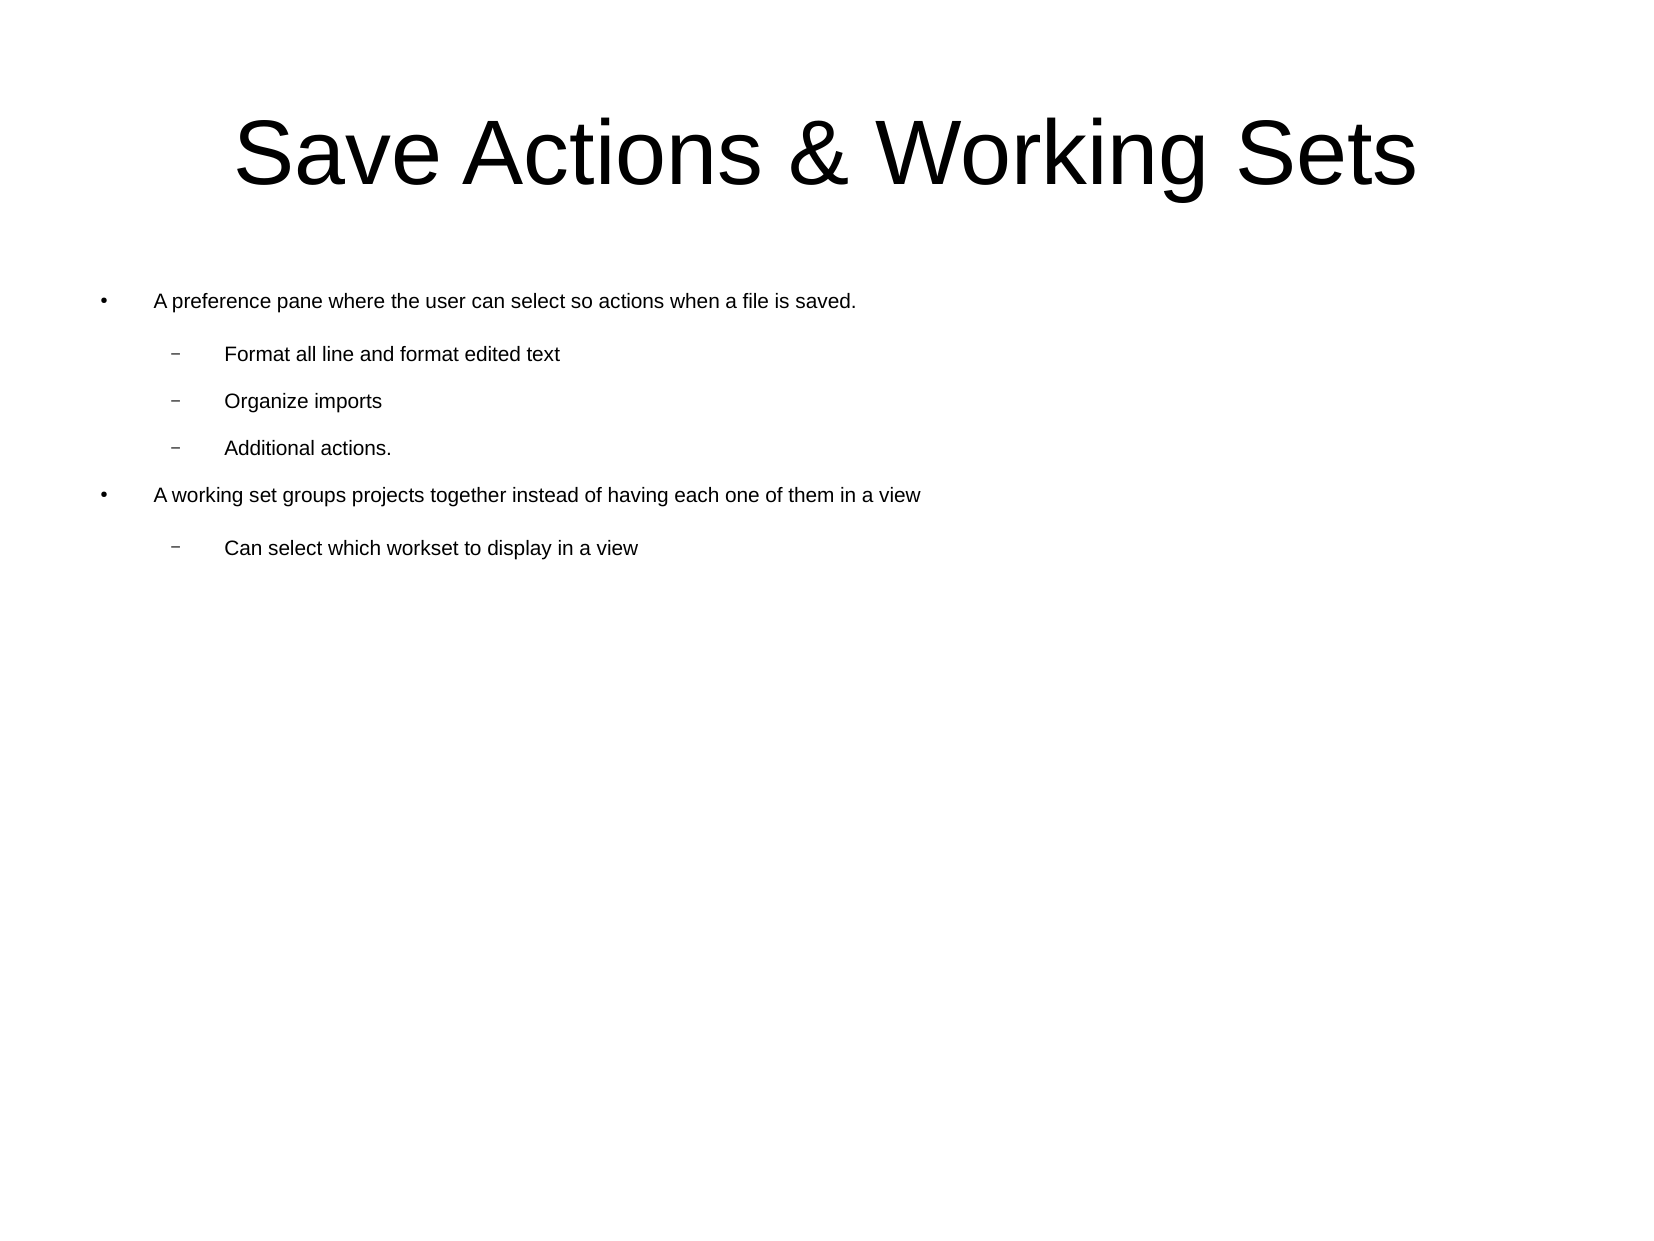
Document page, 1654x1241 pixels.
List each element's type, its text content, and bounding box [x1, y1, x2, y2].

title Save Actions & Working Sets [82, 49, 1571, 257]
list A preference pane where the user can select so actions when a file is saved. Format all line and format edited text Organize imports Additional actions. A working set groups projects together instead of having each one of them in a view Can select which workset to display in a view [82, 290, 1571, 1010]
